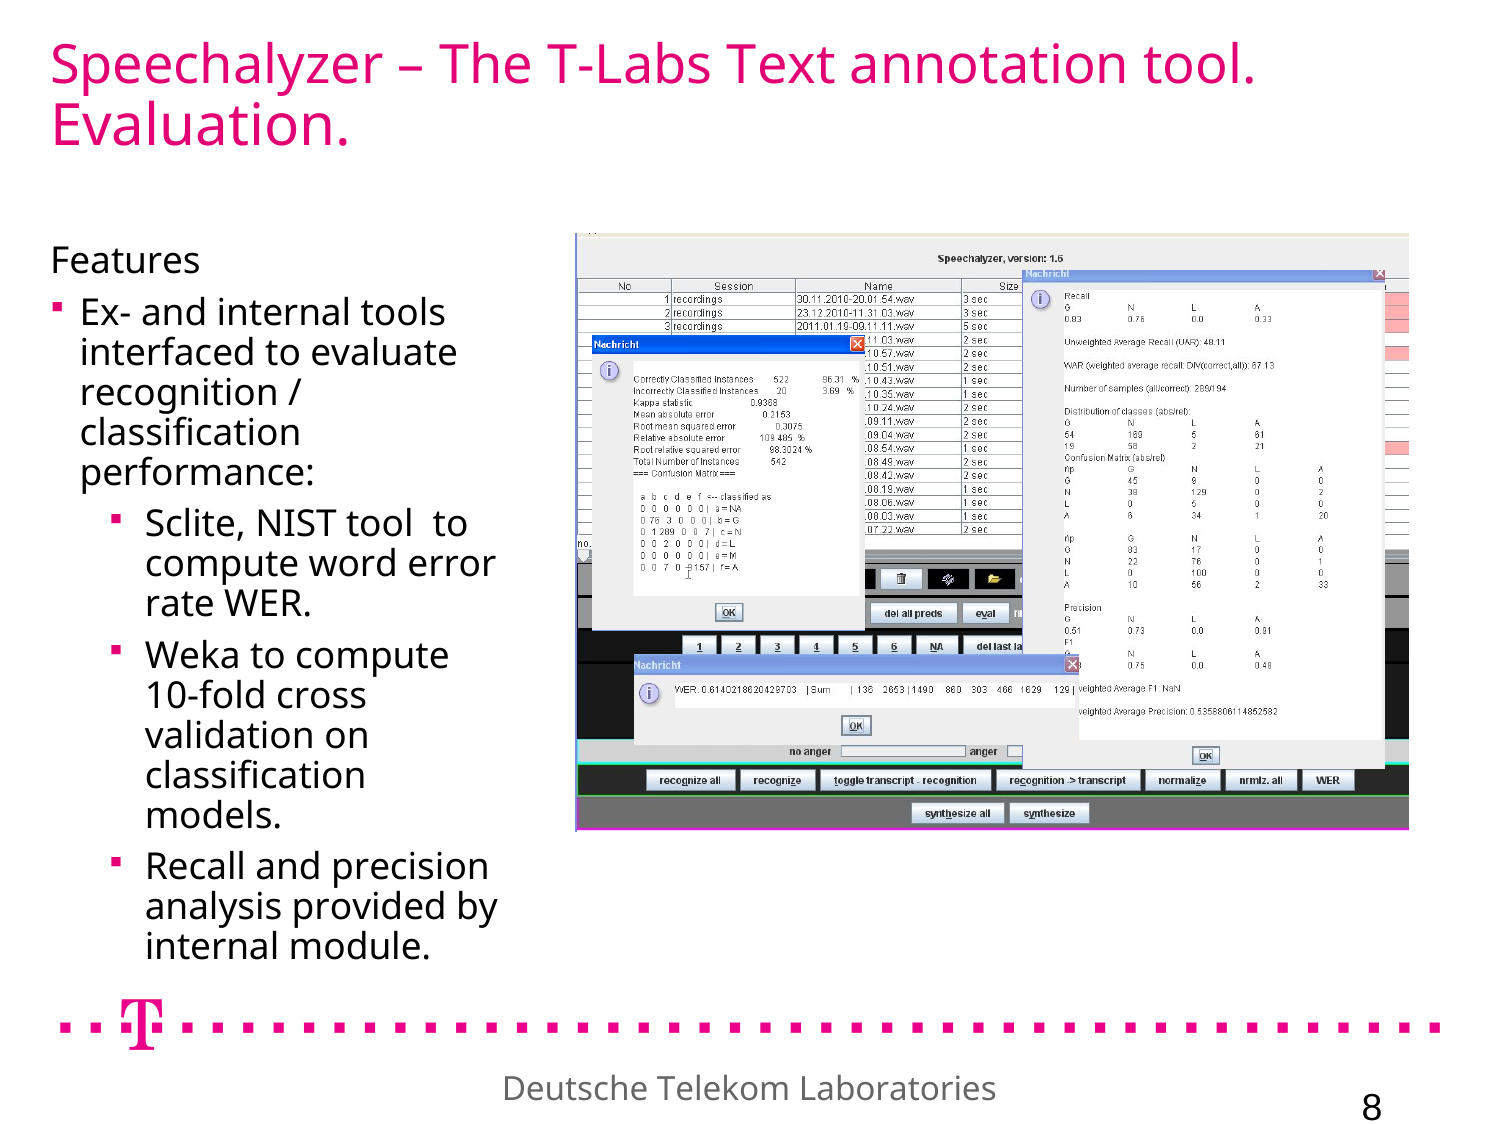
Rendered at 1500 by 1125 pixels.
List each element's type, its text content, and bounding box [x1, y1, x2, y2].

text_box Features Ex- and internal tools interfaced to evaluate recognition / classification performance: Sclite, NIST tool to compute word error rate WER. Weka to compute 10-fold cross validation on classification models. Recall and precision analysis provided by internal module. [50, 241, 507, 976]
picture [575, 233, 1409, 833]
picture [50, 975, 1450, 1075]
title Speechalyzer – The T-Labs Text annotation tool. Evaluation. [50, 36, 1450, 228]
